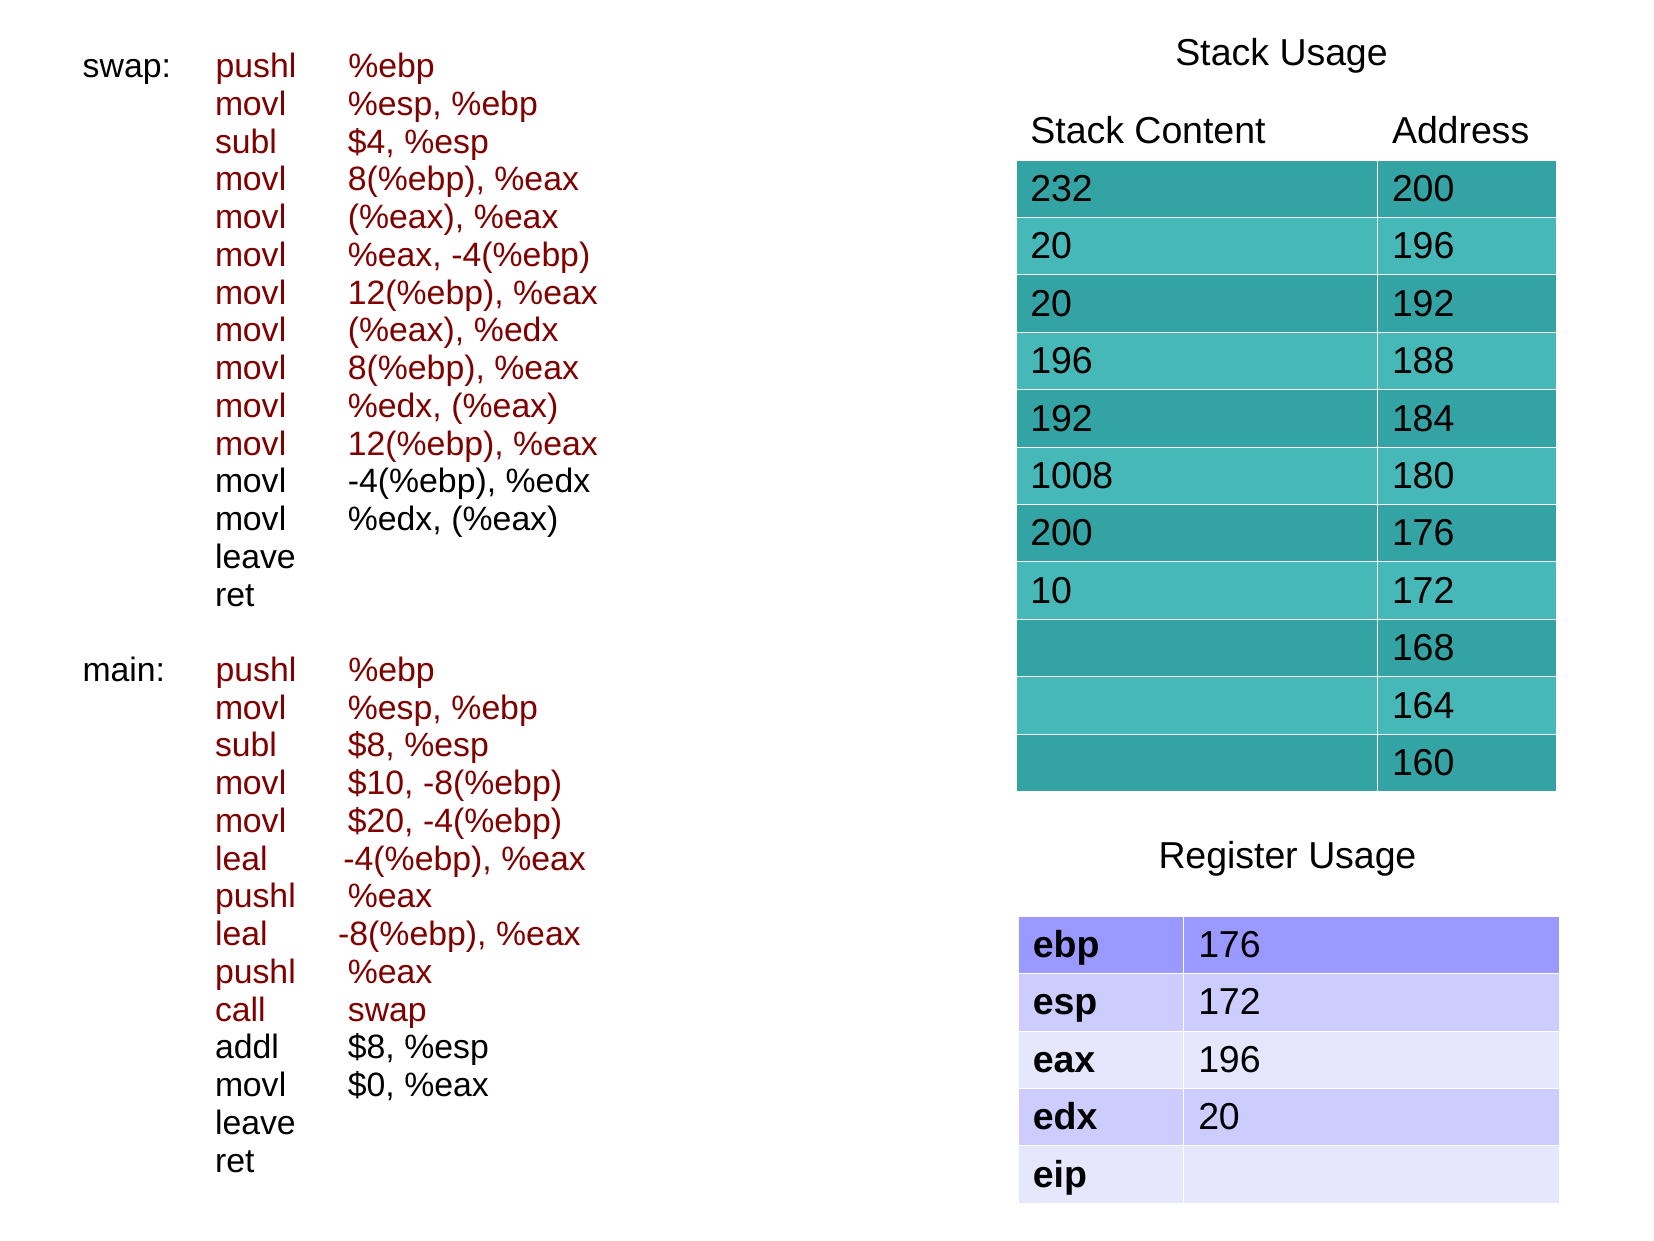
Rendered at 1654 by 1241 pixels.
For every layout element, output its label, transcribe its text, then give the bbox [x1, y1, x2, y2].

table_cell eip [1019, 1146, 1183, 1203]
table_cell 172 [1378, 562, 1556, 619]
text_box Register Usage [1015, 826, 1560, 884]
table_cell 196 [1184, 1032, 1559, 1088]
table_cell 200 [1017, 505, 1377, 561]
table_cell edx [1019, 1089, 1183, 1145]
table_cell [1184, 1146, 1559, 1203]
table_cell 20 [1184, 1089, 1559, 1145]
text_box Stack Usage [1009, 23, 1554, 81]
table_cell [1017, 620, 1377, 676]
table_cell 184 [1378, 390, 1556, 447]
table_header Address [1378, 103, 1556, 160]
table_cell 1008 [1017, 448, 1377, 504]
table_cell 192 [1378, 275, 1556, 332]
table_cell 200 [1378, 161, 1556, 217]
table_cell [1017, 735, 1377, 791]
table_cell 180 [1378, 448, 1556, 504]
table_cell 164 [1378, 677, 1556, 734]
table_cell 232 [1017, 161, 1377, 217]
table_cell 20 [1017, 275, 1377, 332]
table_cell 188 [1378, 333, 1556, 389]
table_cell eax [1019, 1032, 1183, 1088]
table_header ebp [1019, 917, 1183, 973]
table_cell [1017, 677, 1377, 734]
table_cell 160 [1378, 735, 1556, 791]
table_cell 192 [1017, 390, 1377, 447]
list swap: pushl %ebp movl %esp, %ebp subl $4, %esp movl 8(%ebp), %eax movl (%eax), %eax movl %eax, -4(%ebp) movl 12(%ebp), %eax movl (%eax), %edx movl 8(%ebp), %eax movl %edx, (%eax) movl 12(%ebp), %eax movl -4(%ebp), %edx movl %edx, (%eax) leave ret main: pushl %ebp movl %esp, %ebp subl $8, %esp movl $10, -8(%ebp) movl $20, -4(%ebp) leal -4(%ebp), %eax pushl %eax leal -8(%ebp), %eax pushl %eax call swap addl $8, %esp movl $0, %eax leave ret [82, 47, 969, 1182]
table_cell 196 [1017, 333, 1377, 389]
table_cell 20 [1017, 218, 1377, 274]
table_cell 172 [1184, 974, 1559, 1031]
table_header 176 [1184, 917, 1559, 973]
table_cell 196 [1378, 218, 1556, 274]
table_cell 176 [1378, 505, 1556, 561]
table_cell 10 [1017, 562, 1377, 619]
table_cell esp [1019, 974, 1183, 1031]
table_header Stack Content [1017, 103, 1377, 160]
table_cell 168 [1378, 620, 1556, 676]
